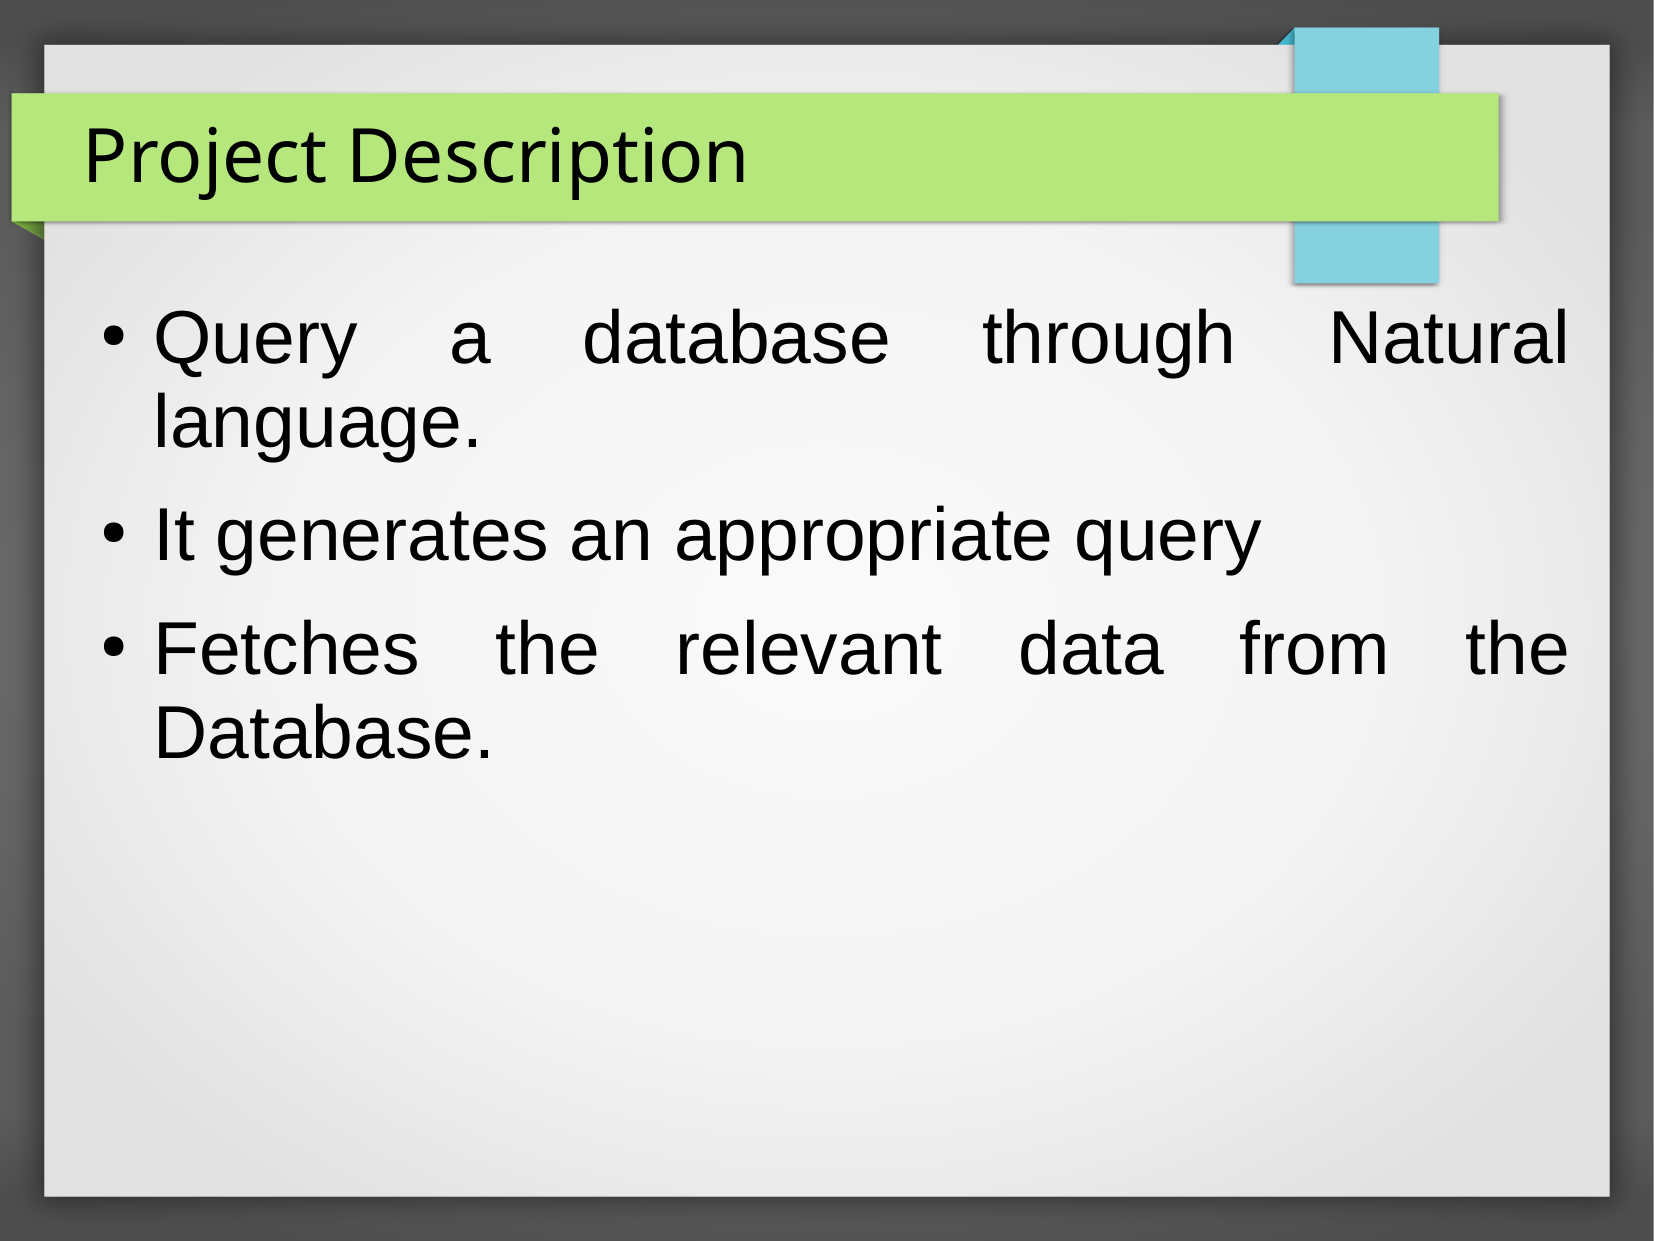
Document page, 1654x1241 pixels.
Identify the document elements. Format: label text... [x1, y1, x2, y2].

title Project Description [82, 94, 1264, 213]
list Query a database through Natural language. It generates an appropriate query Fetches the relevant data from the Database. [82, 295, 1571, 1015]
picture [0, 0, 1654, 1241]
